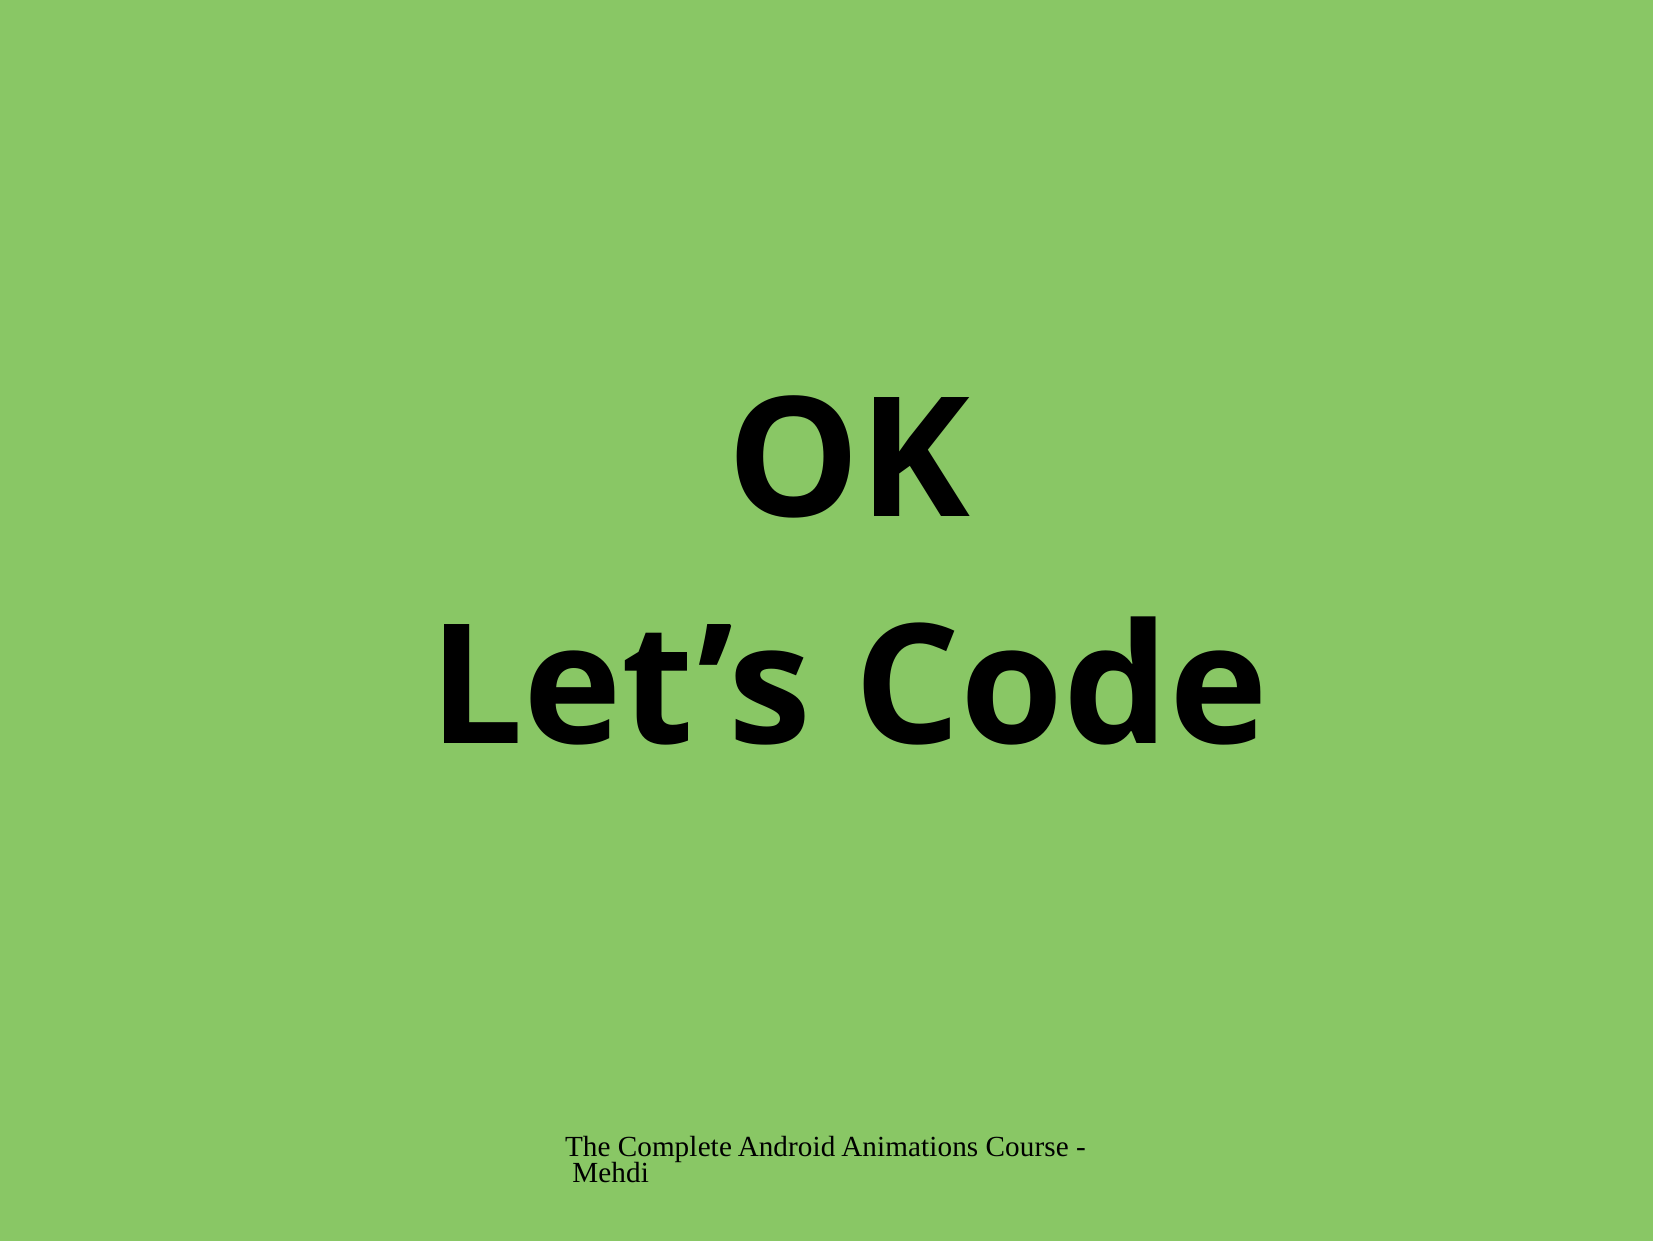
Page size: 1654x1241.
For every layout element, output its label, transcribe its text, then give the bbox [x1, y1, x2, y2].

title OK Let’s Code [105, 370, 1593, 760]
